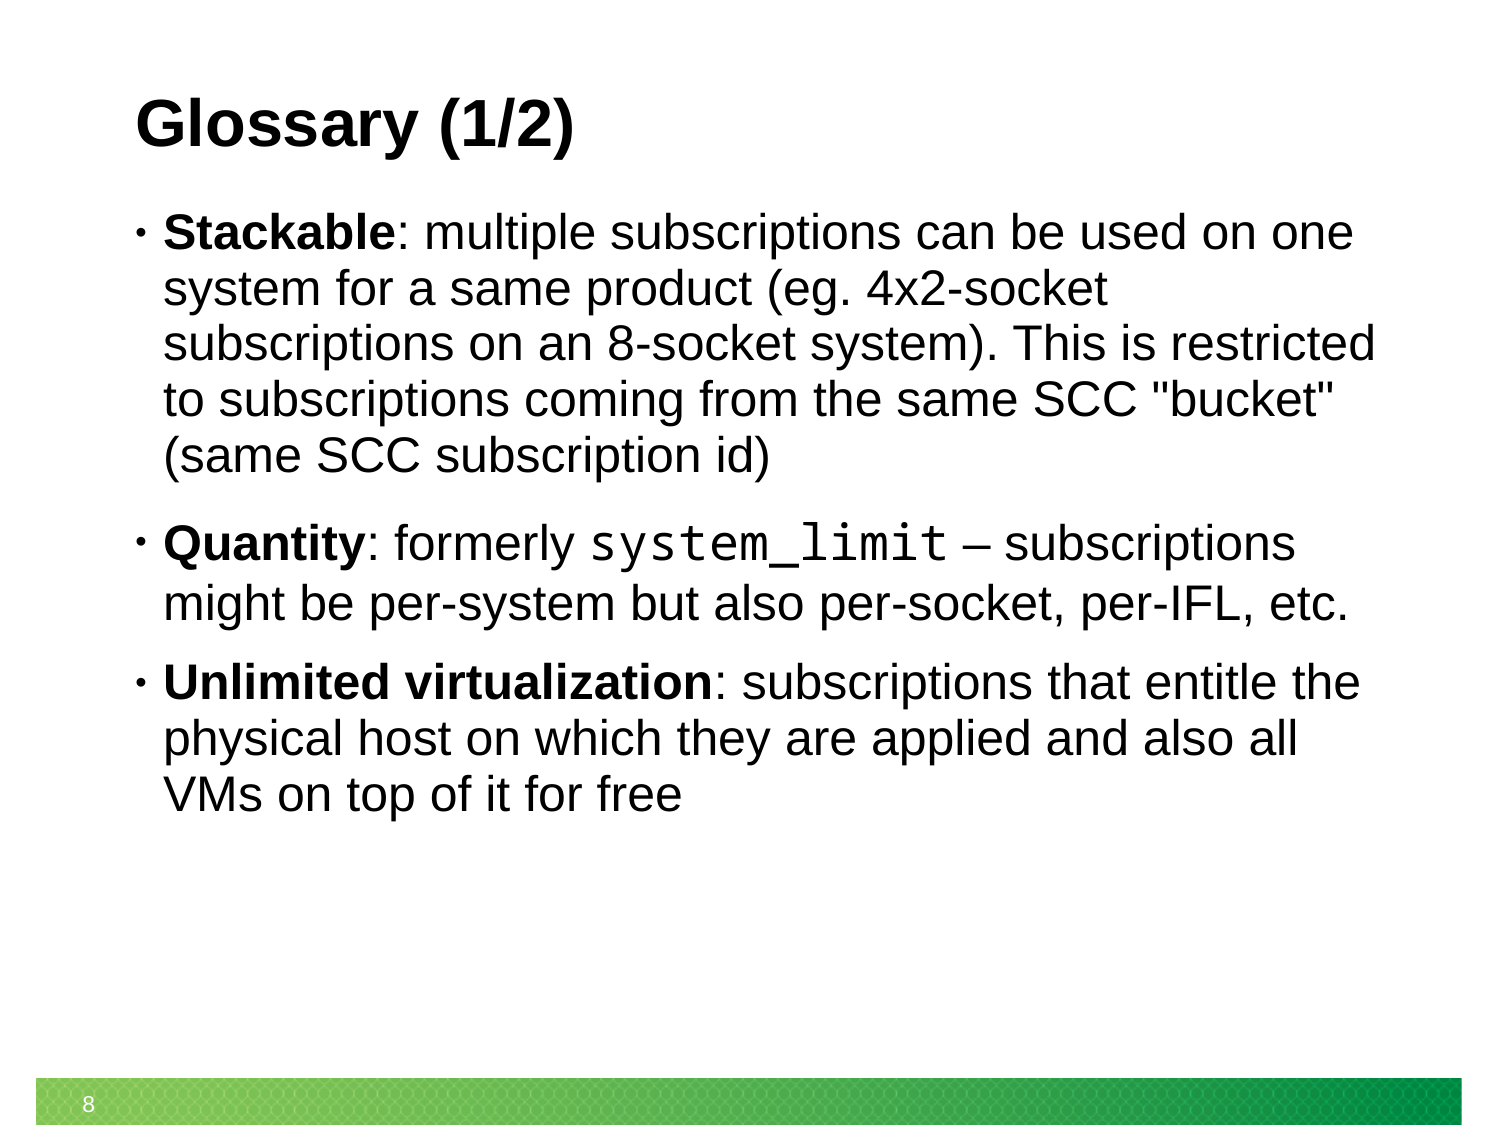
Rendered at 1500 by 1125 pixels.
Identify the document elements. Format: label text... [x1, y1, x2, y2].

list Stackable: multiple subscriptions can be used on one system for a same product (eg. 4x2-socket subscriptions on an 8-socket system). This is restricted to subscriptions coming from the same SCC "bucket" (same SCC subscription id) Quantity: formerly system_limit – subscriptions might be per-system but also per-socket, per-IFL, etc. Unlimited virtualization: subscriptions that entitle the physical host on which they are applied and also all VMs on top of it for free [135, 203, 1396, 946]
text_box [135, 42, 1372, 205]
picture [36, 1078, 1462, 1125]
